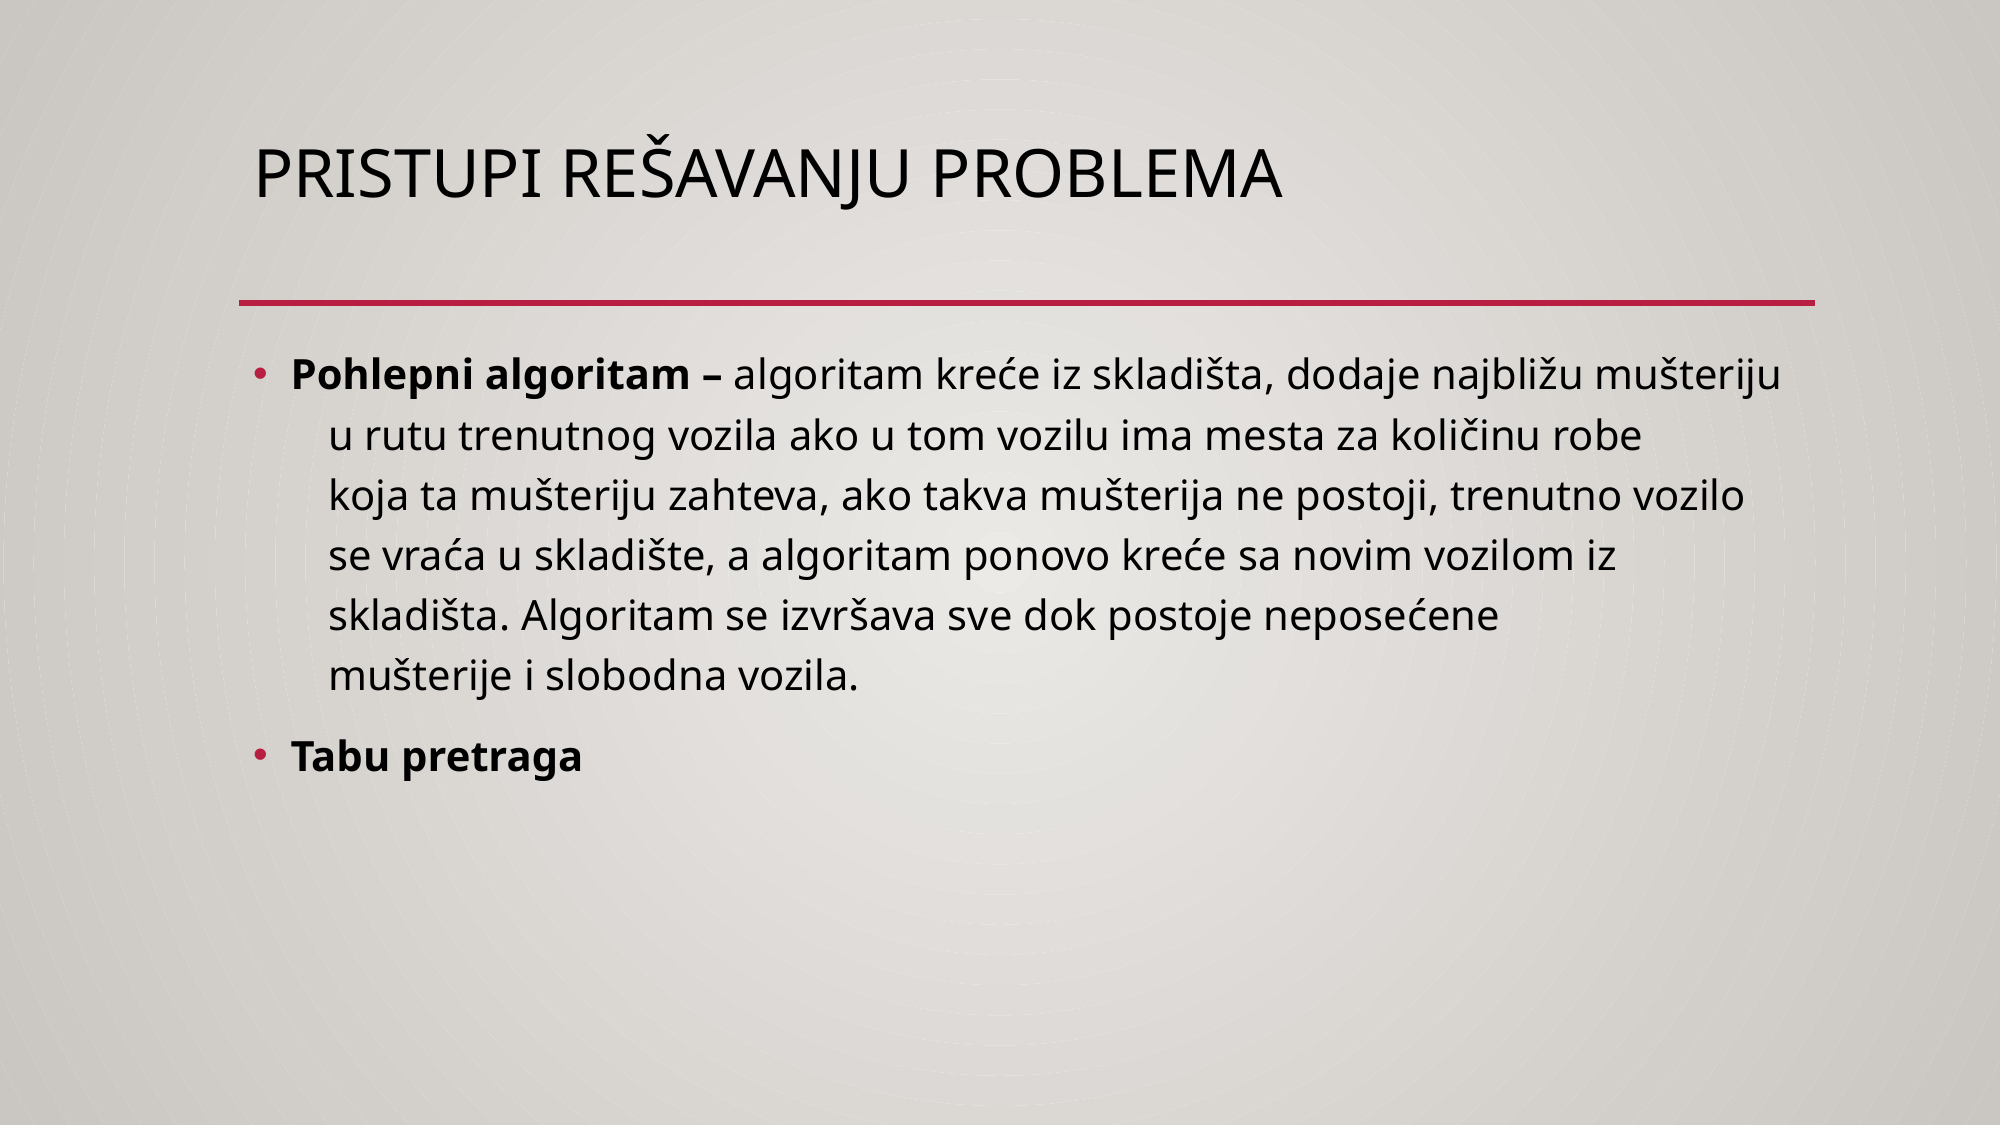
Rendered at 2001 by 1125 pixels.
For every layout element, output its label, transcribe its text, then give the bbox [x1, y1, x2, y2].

list Pohlepni algoritam – algoritam kreće iz skladišta, dodaje najbližu mušteriju u rutu trenutnog vozila ako u tom vozilu ima mesta za količinu robe koja ta mušteriju zahteva, ako takva mušterija ne postoji, trenutno vozilo se vraća u skladište, a algoritam ponovo kreće sa novim vozilom iz skladišta. Algoritam se izvršava sve dok postoje neposećene mušterije i slobodna vozila. Tabu pretraga [238, 330, 1814, 897]
title Pristupi rešavanju problema [238, 131, 1814, 305]
